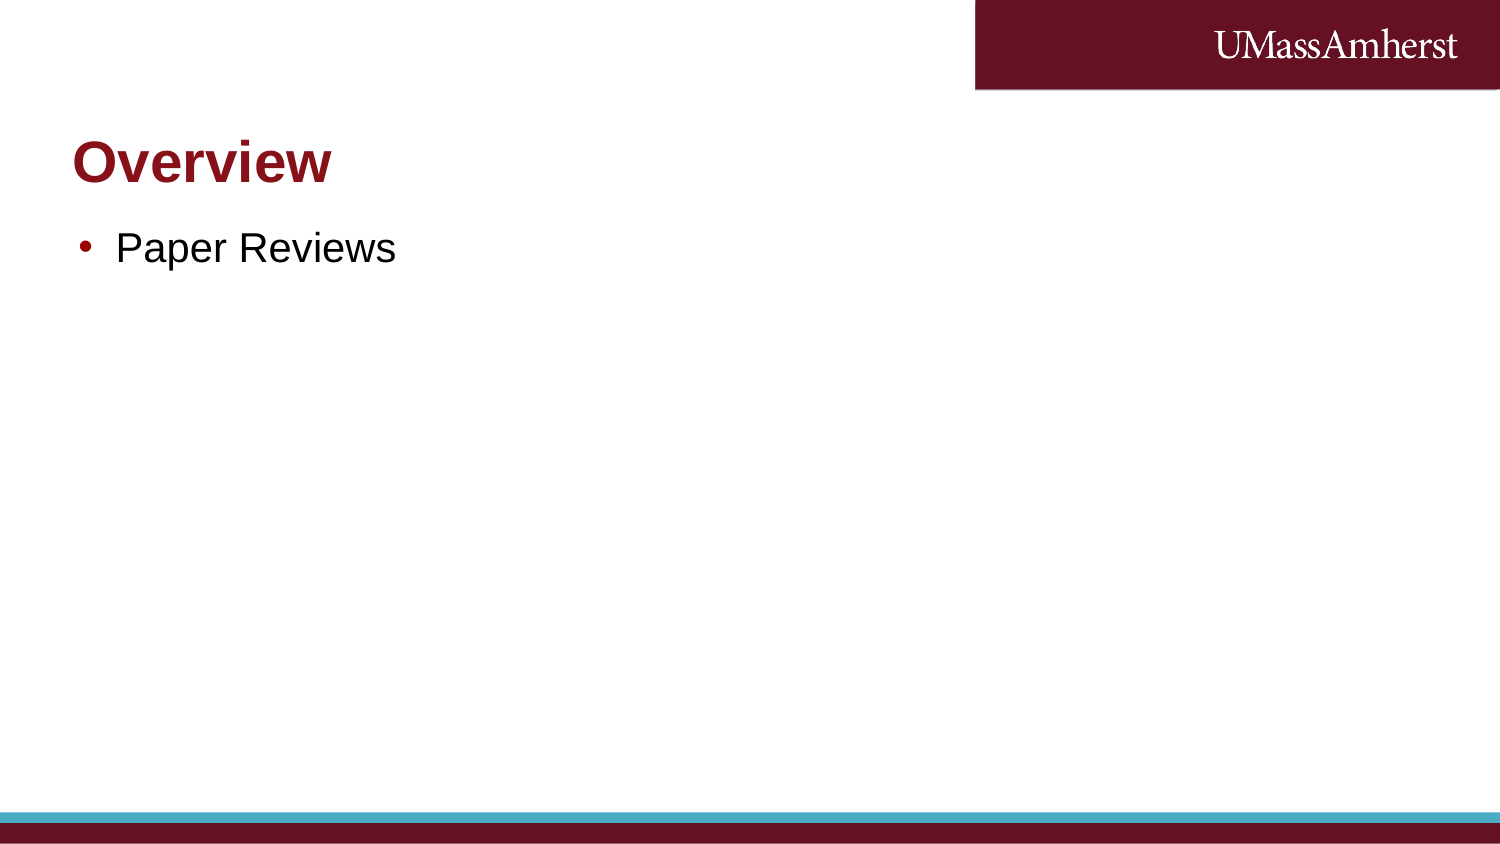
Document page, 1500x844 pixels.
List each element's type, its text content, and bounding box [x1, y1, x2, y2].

text_box Paper Reviews [63, 213, 1374, 754]
text_box Overview [72, 53, 1273, 195]
picture [1214, 28, 1458, 59]
